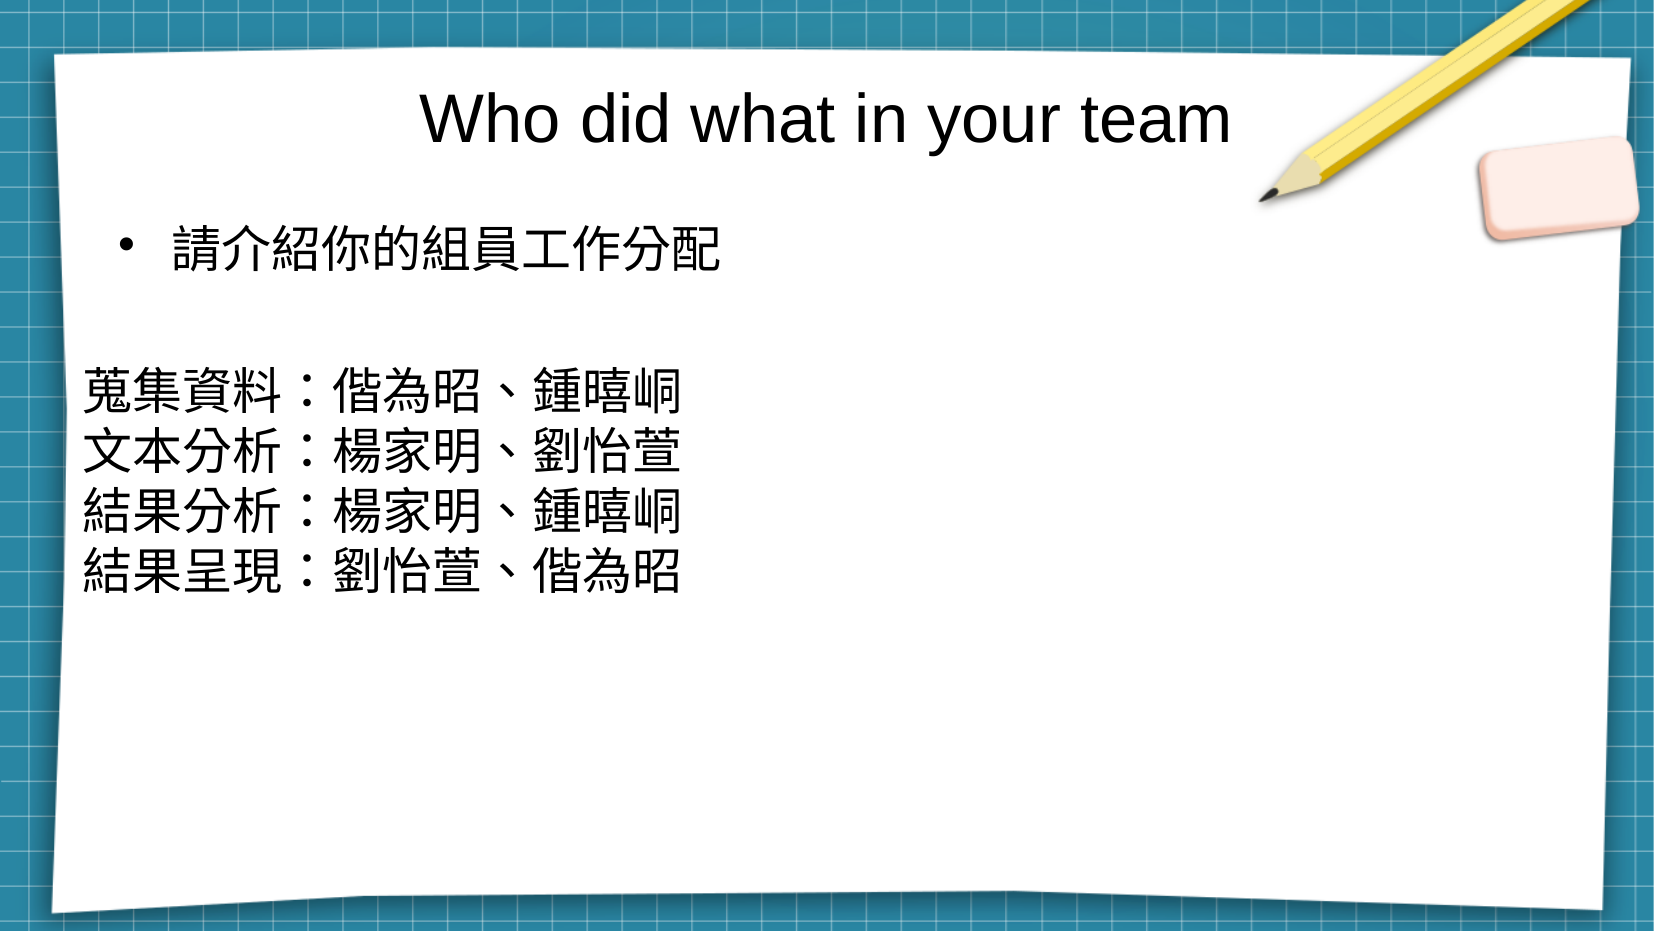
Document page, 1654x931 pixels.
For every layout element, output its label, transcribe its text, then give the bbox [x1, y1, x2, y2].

text_box 請介紹你的組員工作分配 蒐集資料：偕為昭、鍾暿峒 文本分析：楊家明、劉怡萱 結果分析：楊家明、鍾暿峒 結果呈現：劉怡萱、偕為昭 [82, 217, 1571, 758]
text_box Who did what in your team [82, 37, 1571, 193]
